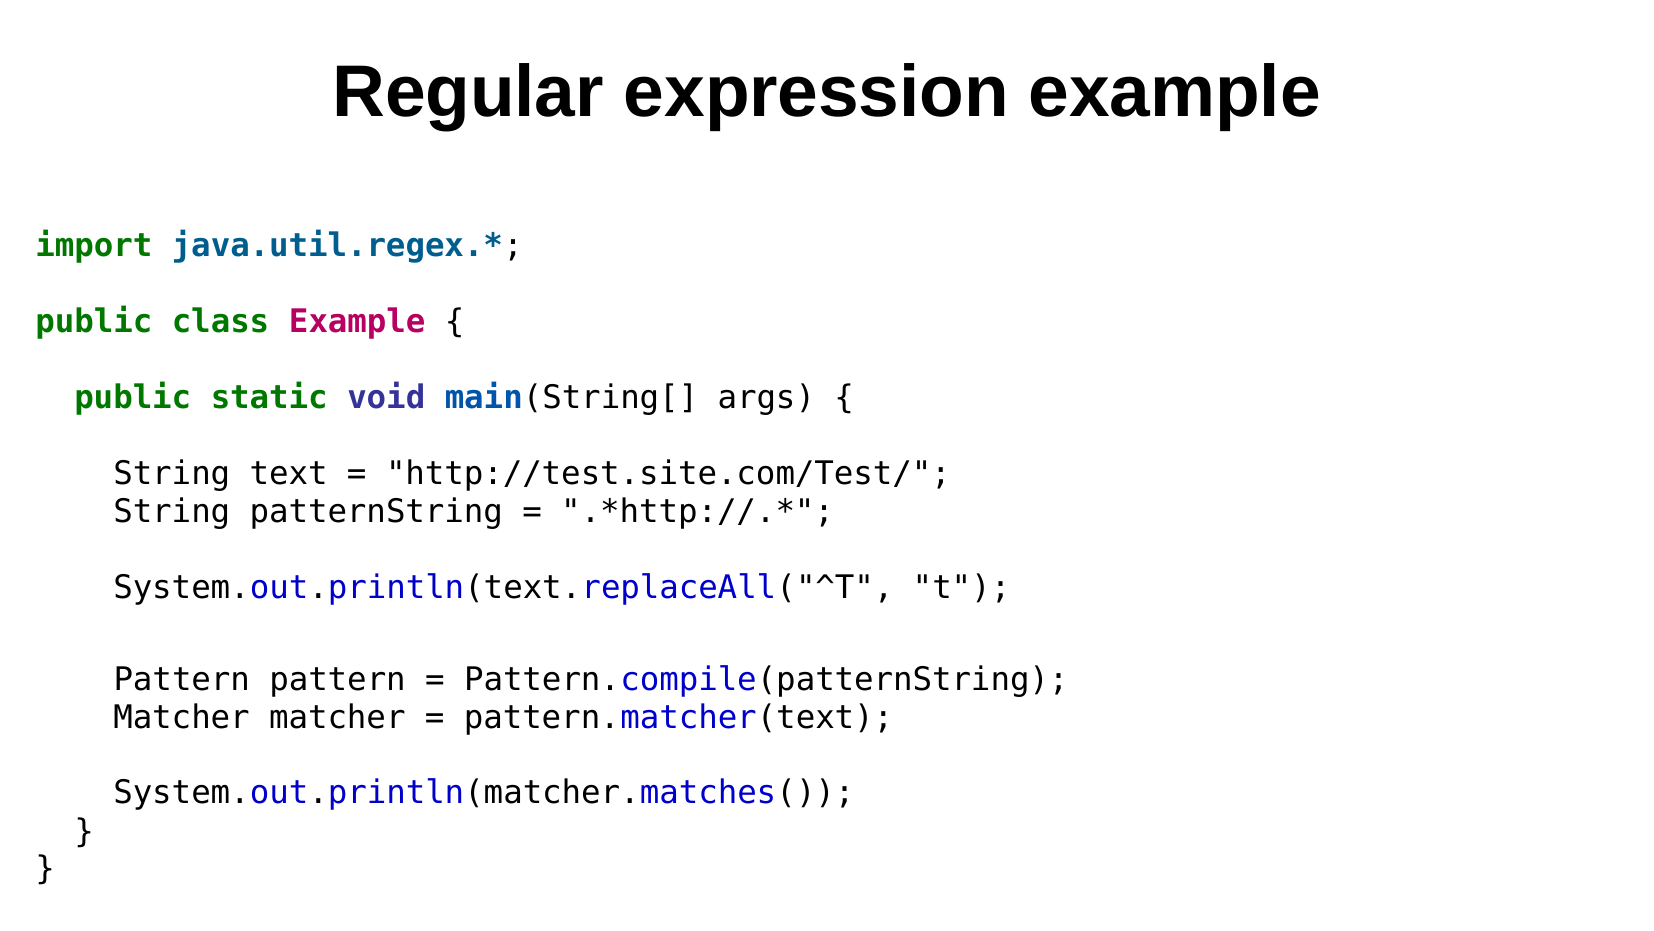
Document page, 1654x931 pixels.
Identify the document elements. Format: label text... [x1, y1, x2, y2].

title Regular expression example [82, 37, 1571, 147]
list import java.util.regex.*; public class Example { public static void main(String[] args) { String text = "http://test.site.com/Test/"; String patternString = ".*http://.*"; System.out.println(text.replaceAll("^T", "t"); Pattern pattern = Pattern.compile(patternString); Matcher matcher = pattern.matcher(text); System.out.println(matcher.matches()); } } [35, 150, 1607, 895]
